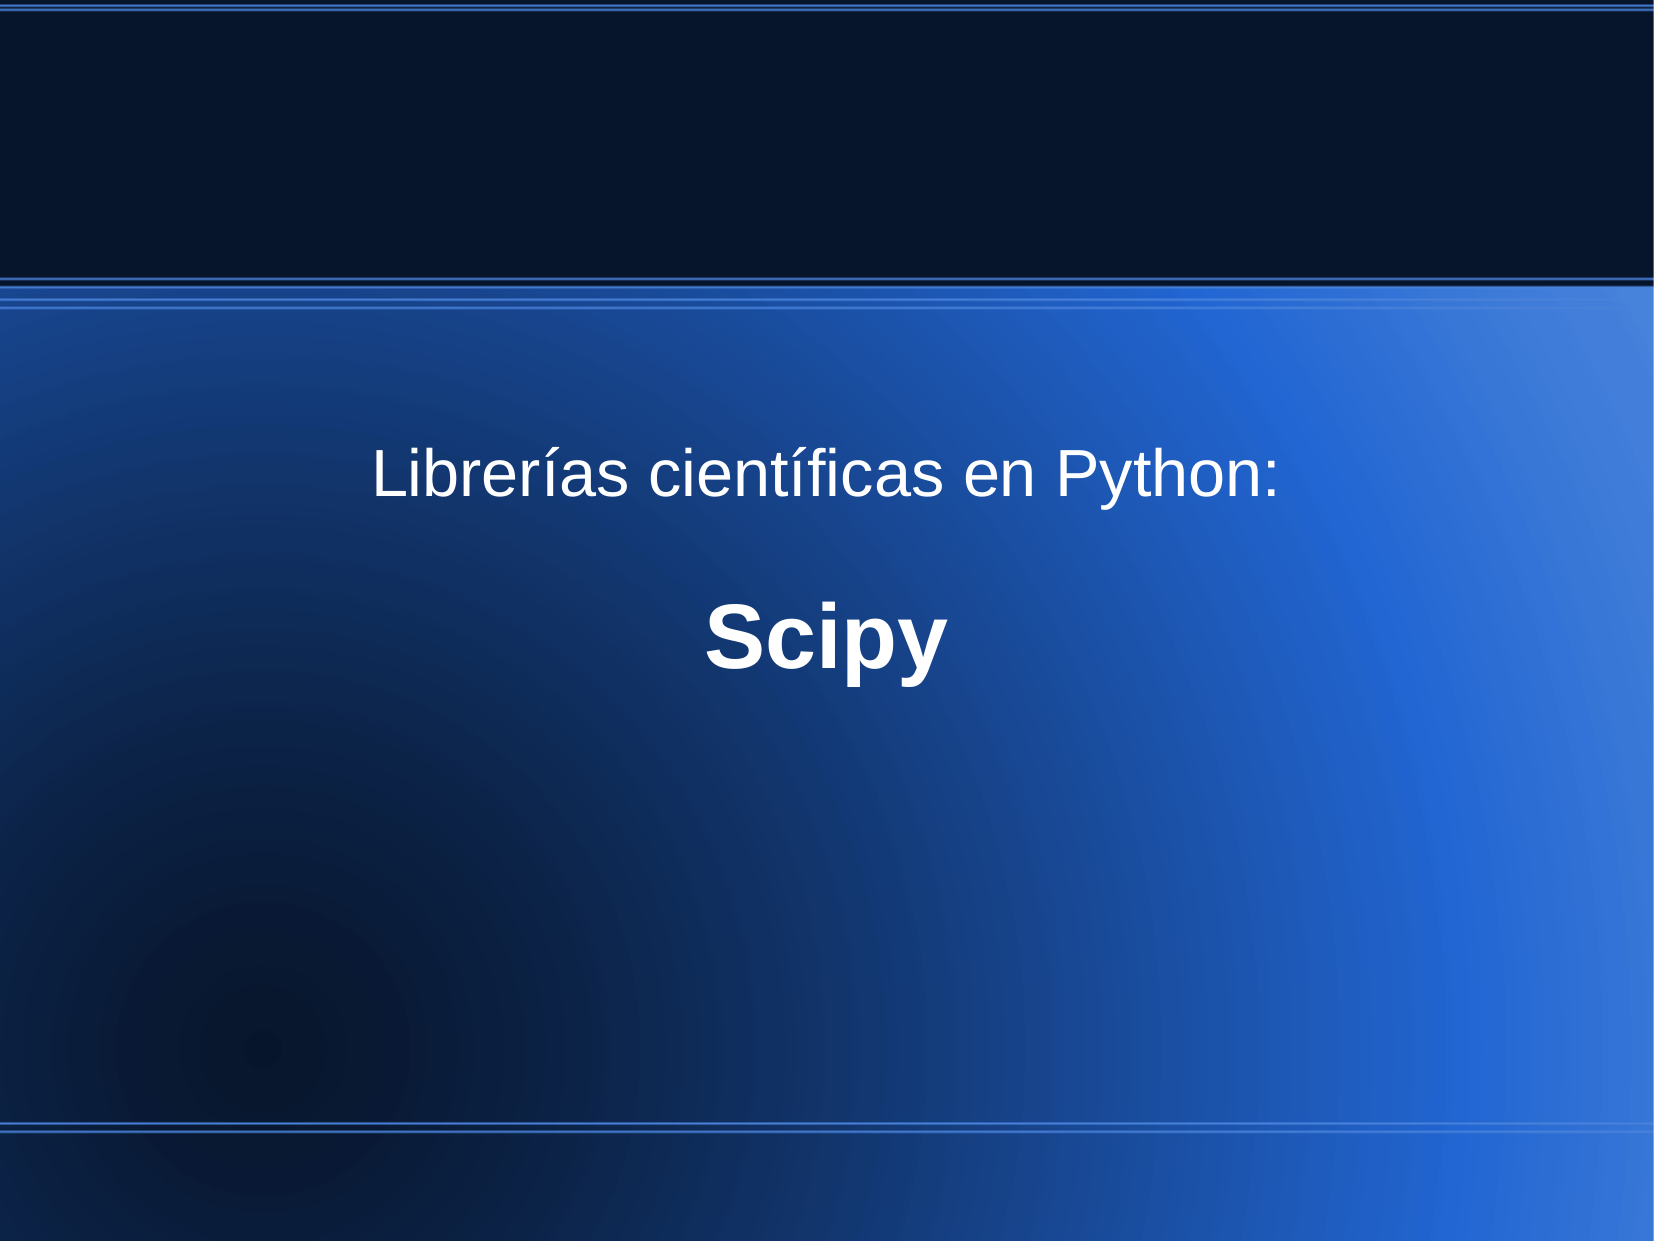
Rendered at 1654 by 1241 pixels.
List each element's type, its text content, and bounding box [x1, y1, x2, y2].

subtitle Librerías científicas en Python: Scipy [82, 49, 1571, 1075]
picture [0, 0, 1654, 1241]
